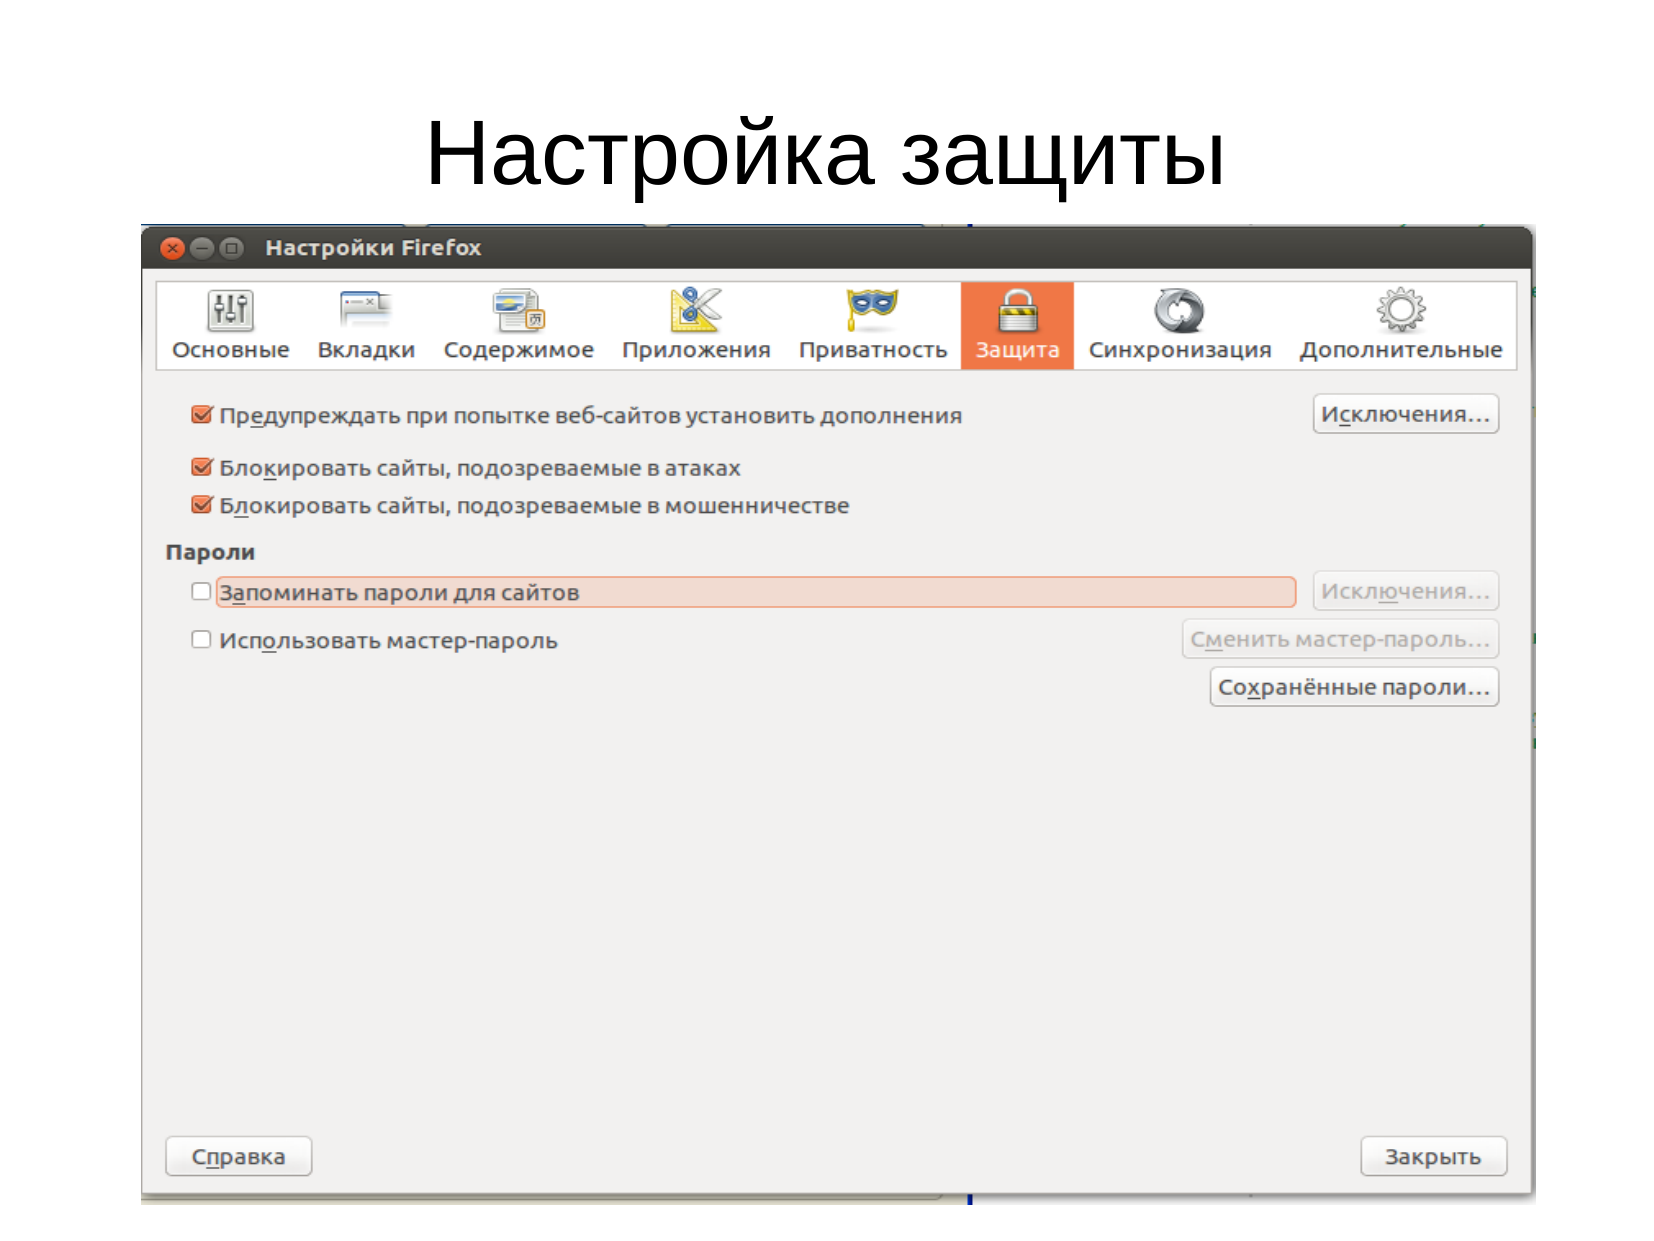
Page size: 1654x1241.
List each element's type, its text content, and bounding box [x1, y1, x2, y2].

picture [141, 224, 1536, 1205]
title Настройка защиты [82, 49, 1571, 257]
